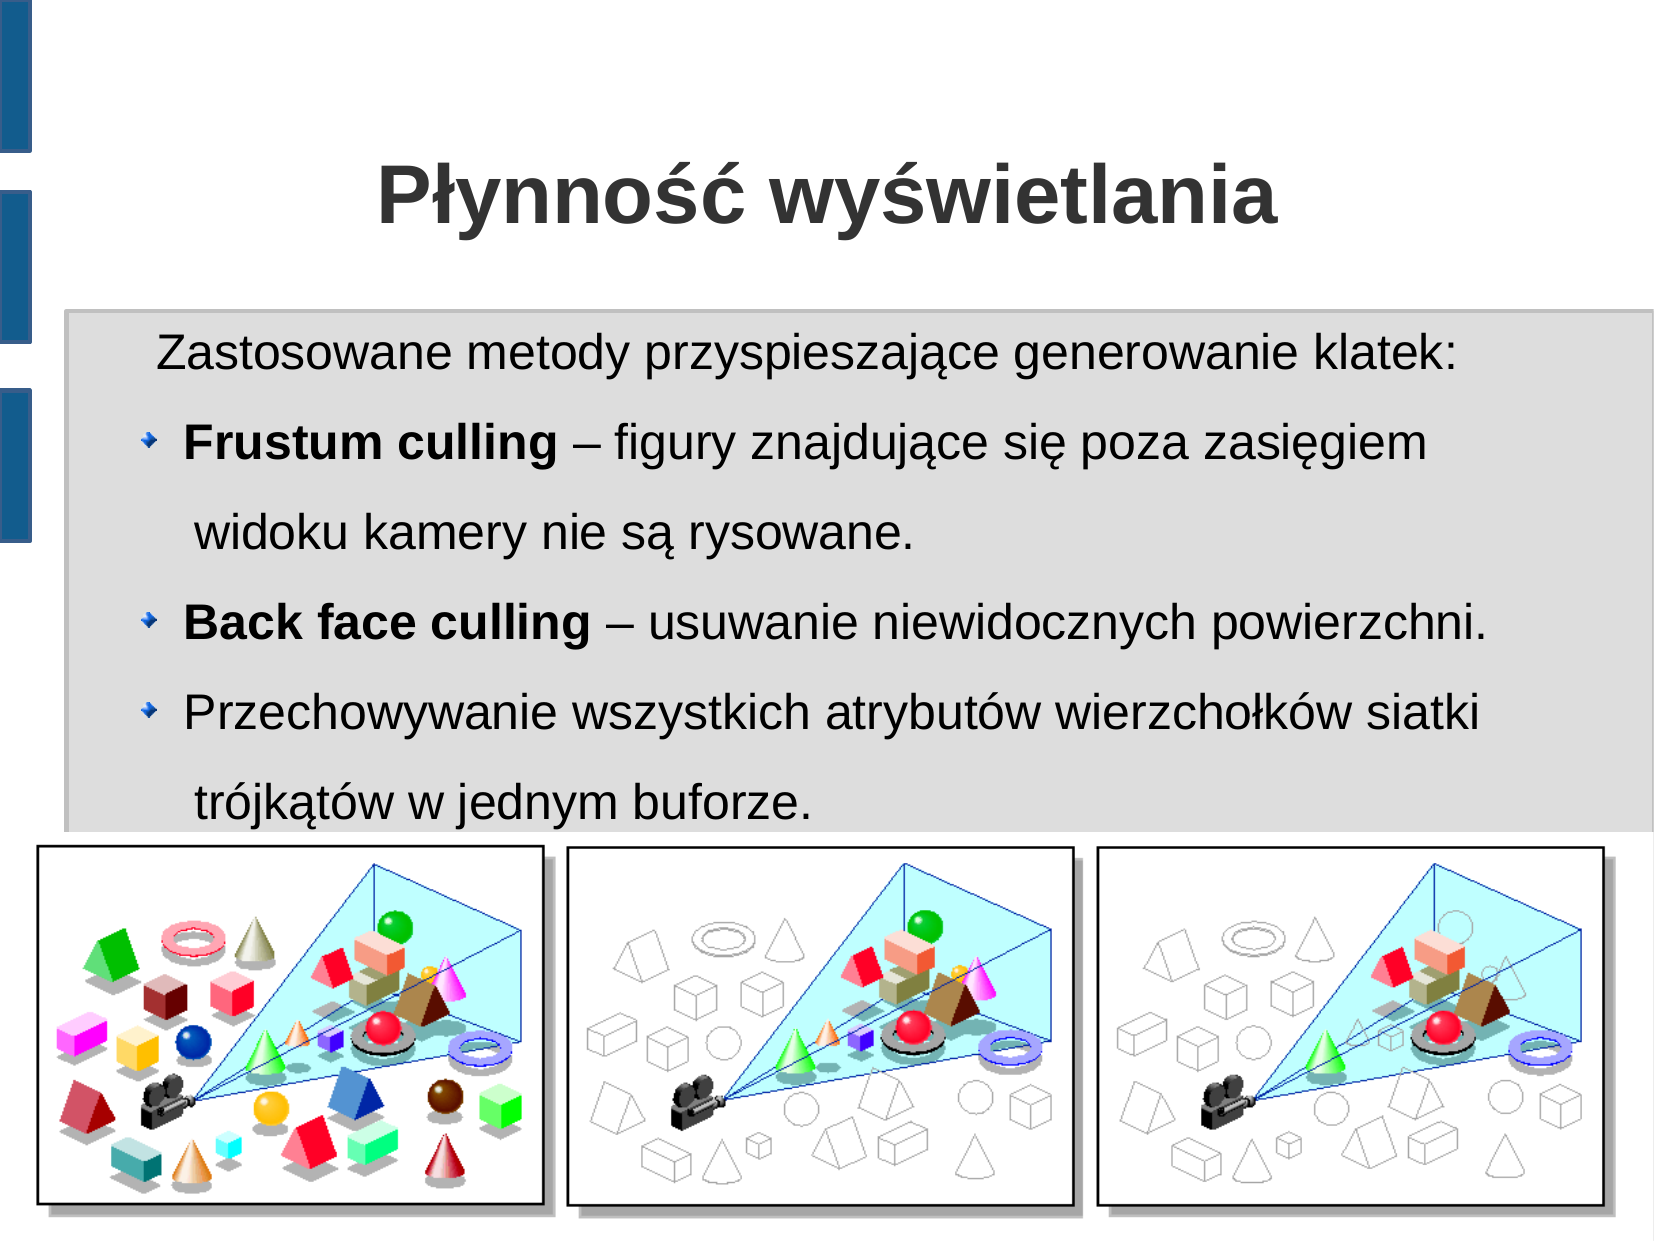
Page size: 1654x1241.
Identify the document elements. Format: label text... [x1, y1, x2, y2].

list Zastosowane metody przyspieszające generowanie klatek: Frustum culling – figury znajdujące się poza zasięgiem widoku kamery nie są rysowane. Back face culling – usuwanie niewidocznych powierzchni. Przechowywanie wszystkich atrybutów wierzchołków siatki trójkątów w jednym buforze. [123, 259, 1536, 832]
picture [23, 832, 1654, 1241]
title Płynność wyświetlania [121, 91, 1534, 299]
